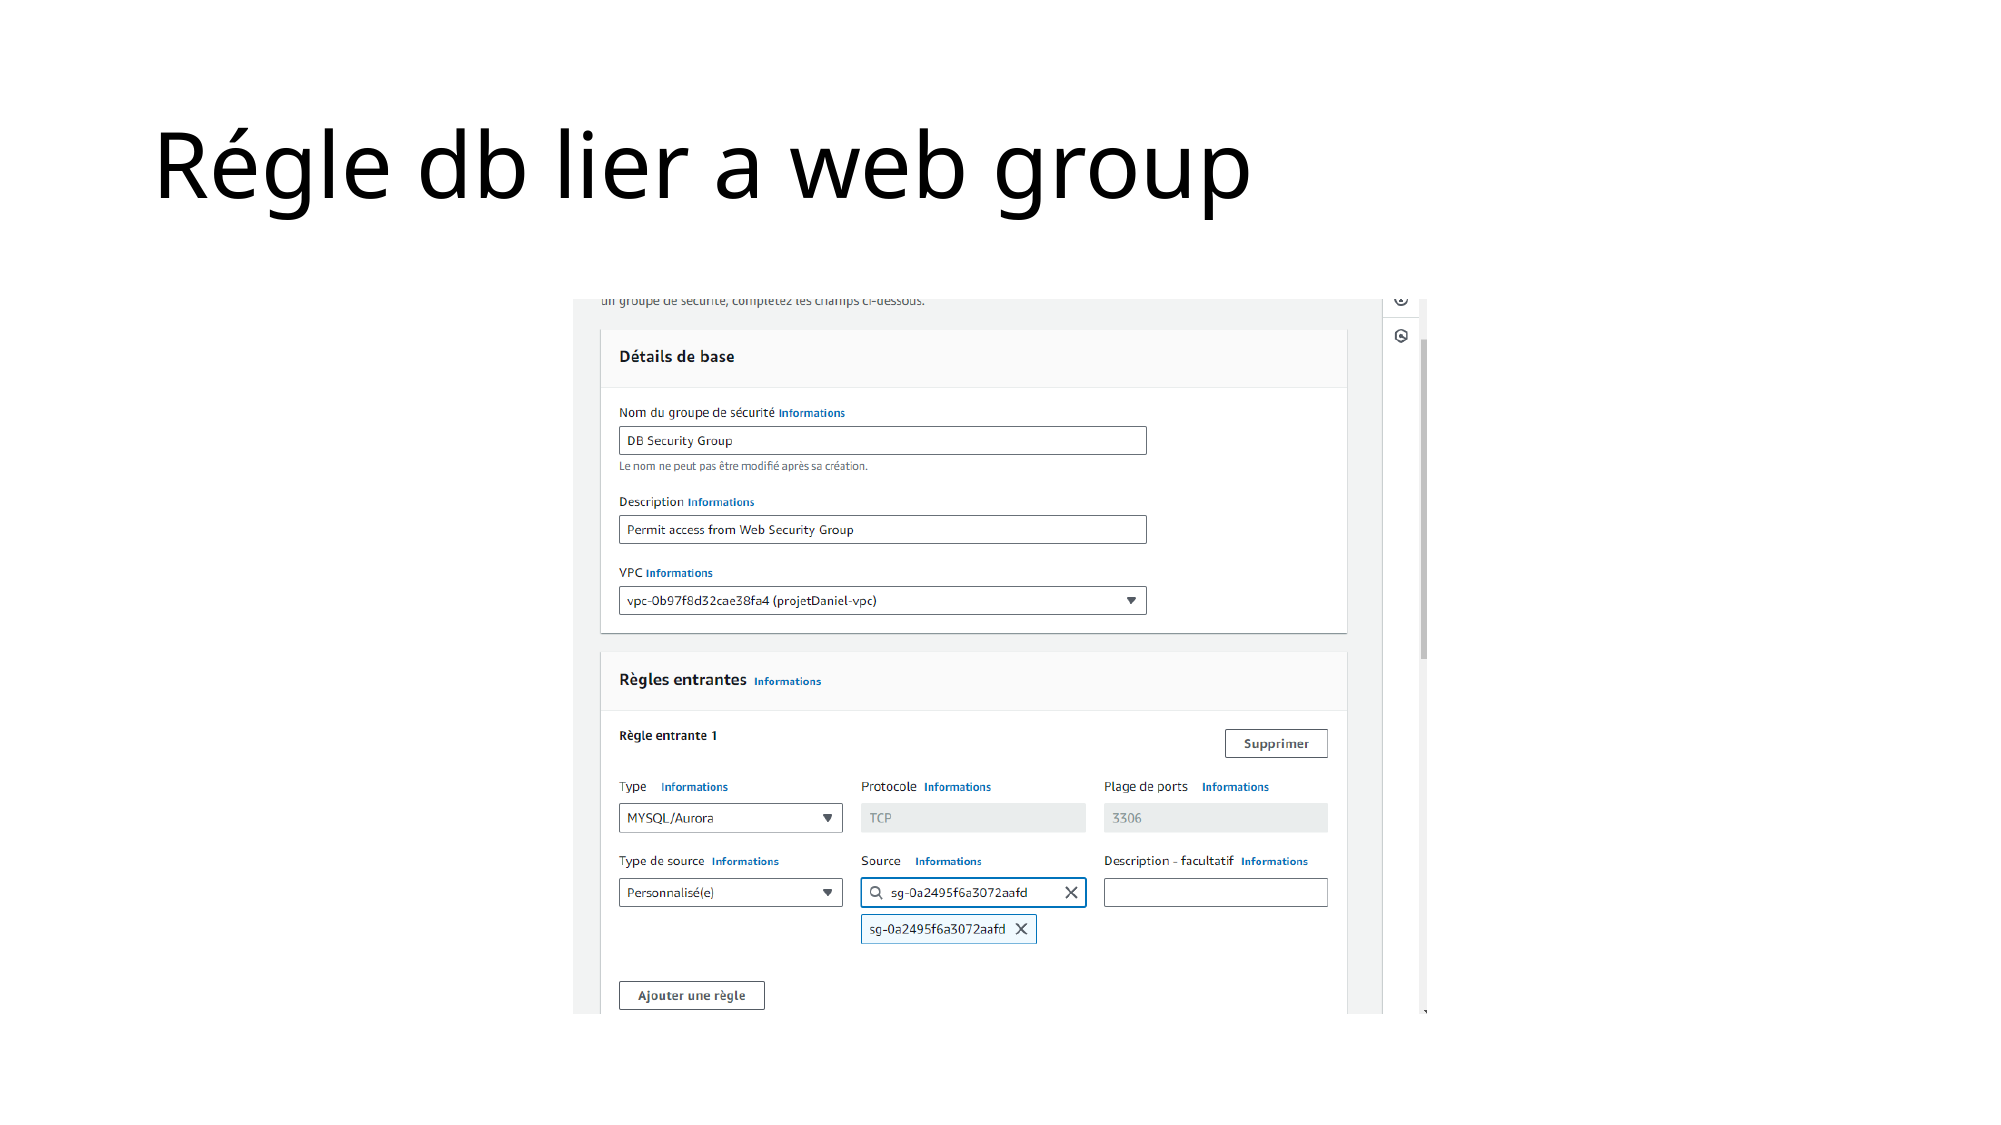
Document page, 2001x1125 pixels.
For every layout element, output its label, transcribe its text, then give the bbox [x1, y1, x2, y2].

picture [573, 299, 1427, 1014]
title Régle db lier a web group [137, 59, 1863, 278]
